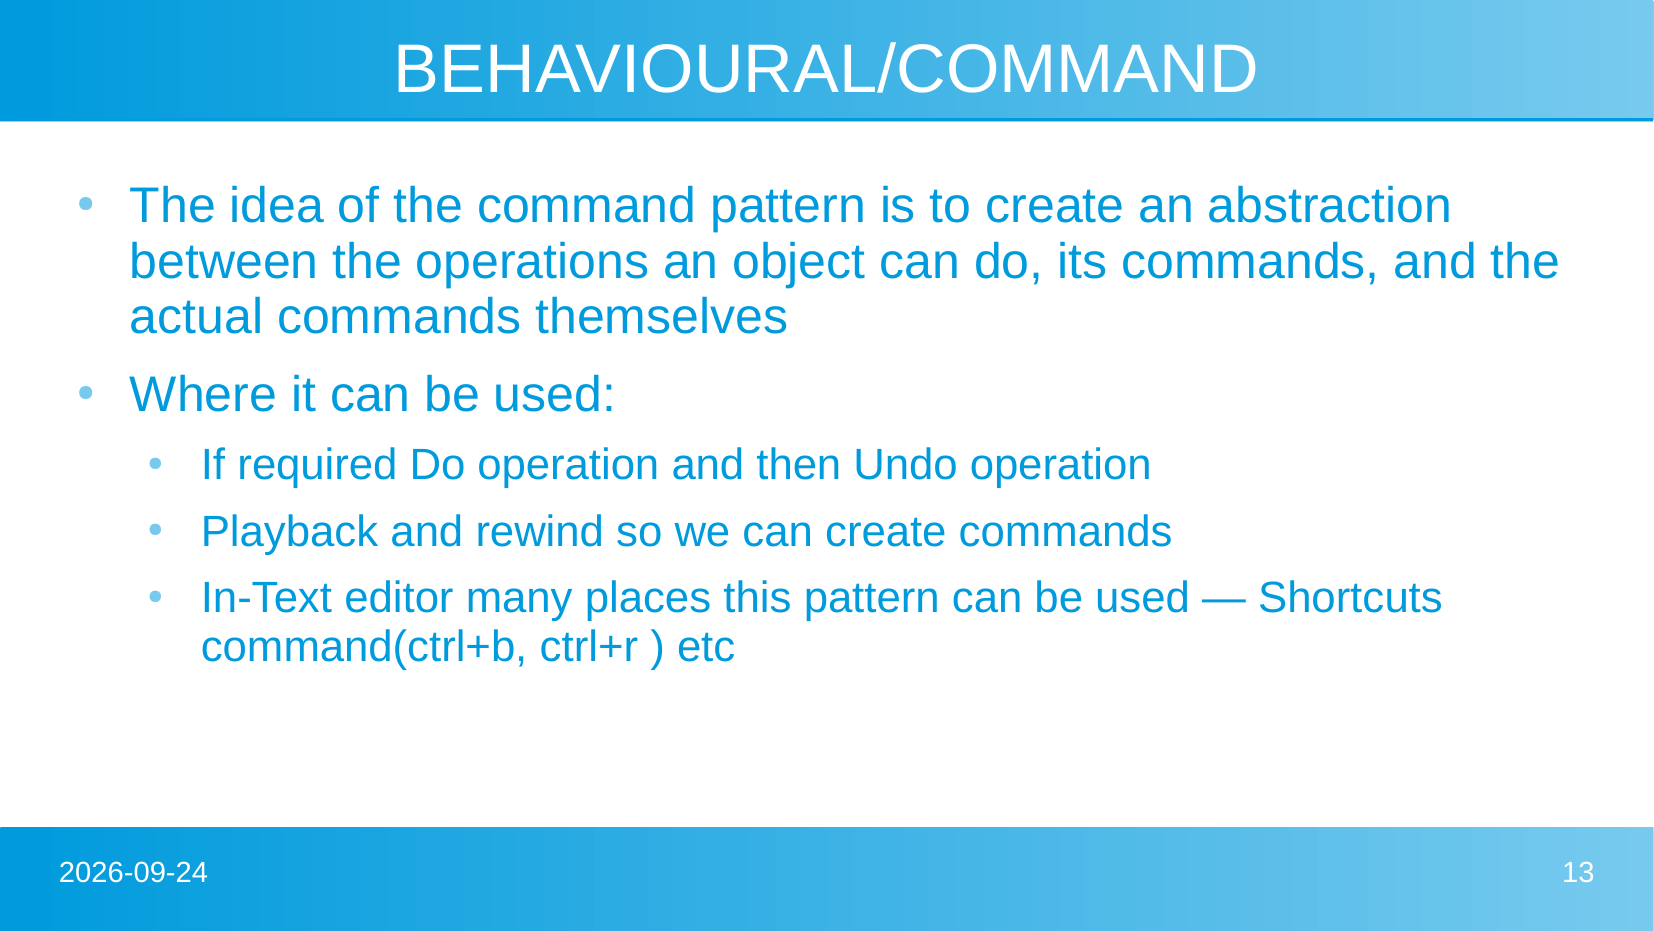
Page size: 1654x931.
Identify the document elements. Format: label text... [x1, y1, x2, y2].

title BEHAVIOURAL/COMMAND [59, 29, 1595, 108]
list The idea of the command pattern is to create an abstraction between the operations an object can do, its commands, and the actual commands themselves Where it can be used: If required Do operation and then Undo operation Playback and rewind so we can create commands In-Text editor many places this pattern can be used — Shortcuts command(ctrl+b, ctrl+r ) etc [59, 177, 1595, 768]
